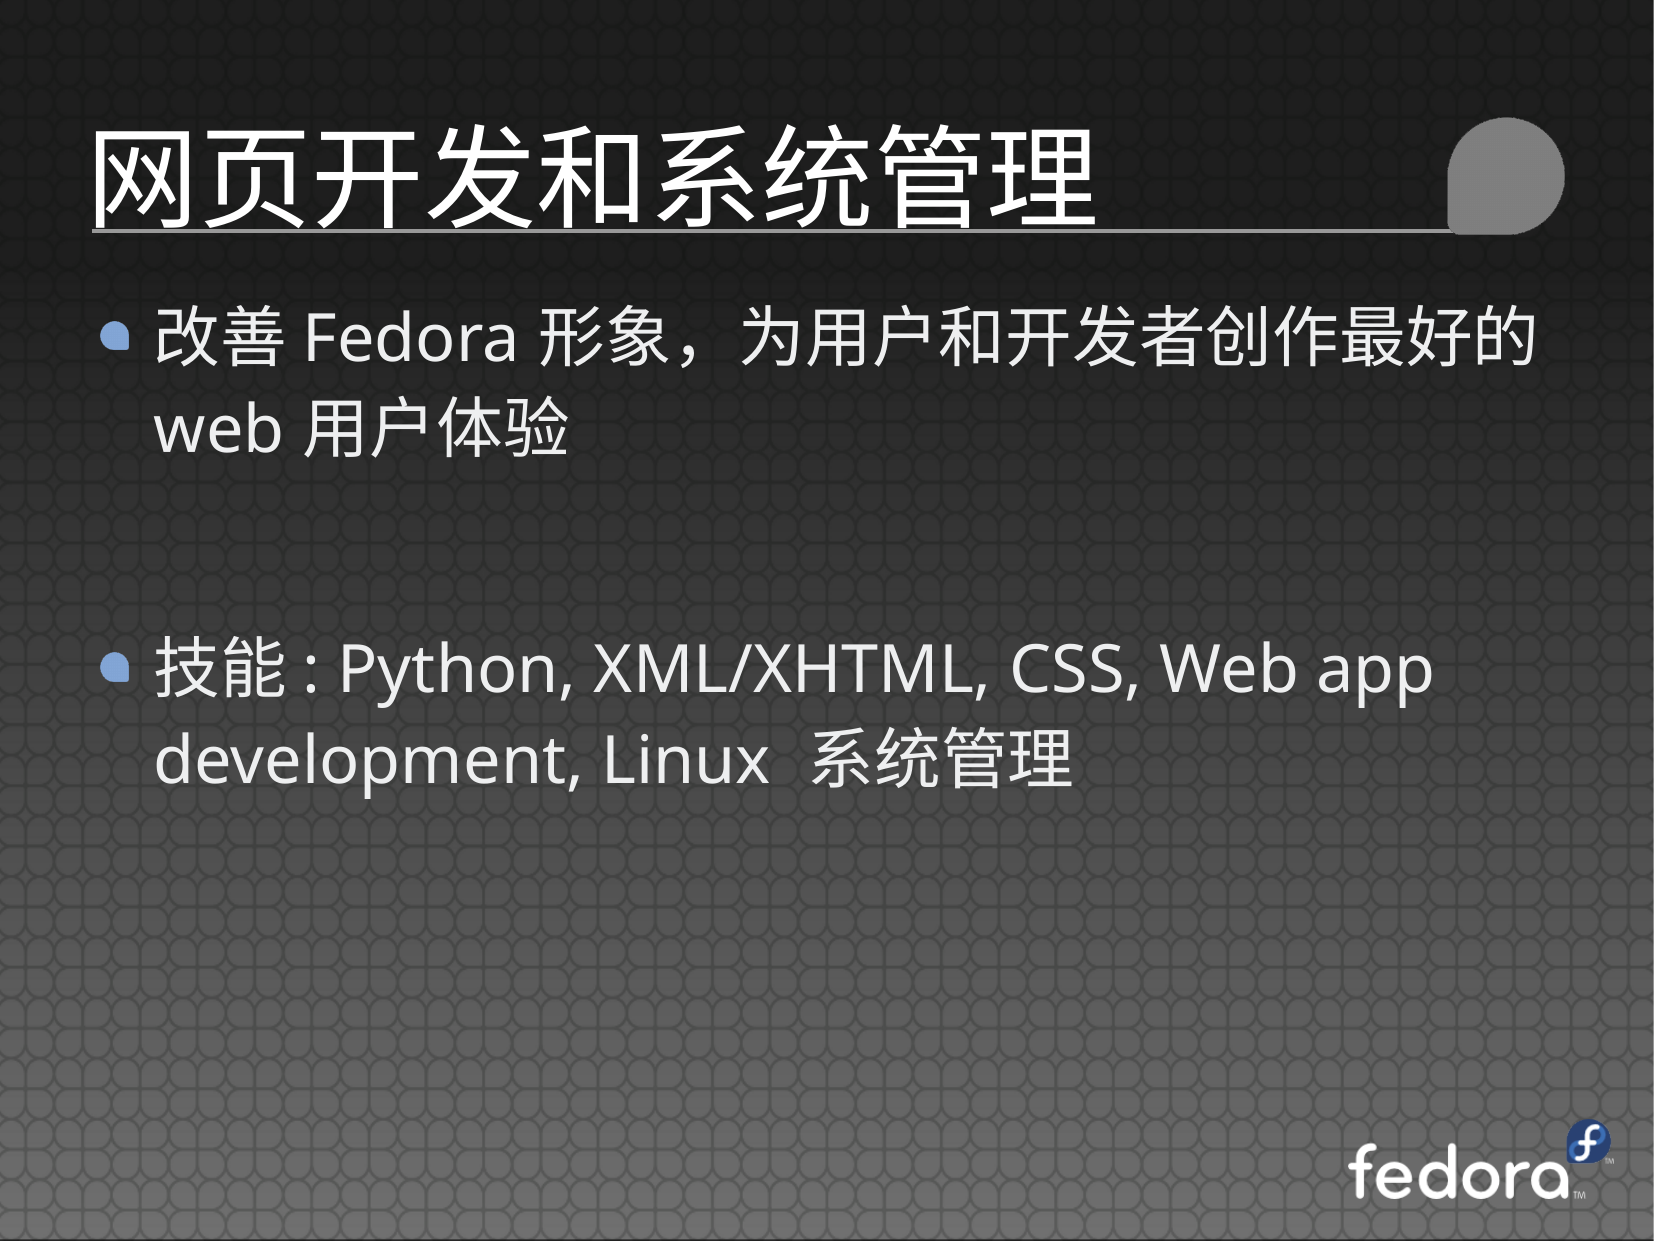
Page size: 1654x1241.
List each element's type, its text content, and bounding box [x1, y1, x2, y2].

title 网页开发和系统管理 [86, 112, 1576, 249]
picture [0, 0, 1654, 1241]
list 改善Fedora形象，为用户和开发者创作最好的web用户体验 技能: Python, XML/XHTML, CSS, Web app development, Linux 系统管理 [82, 290, 1571, 1010]
